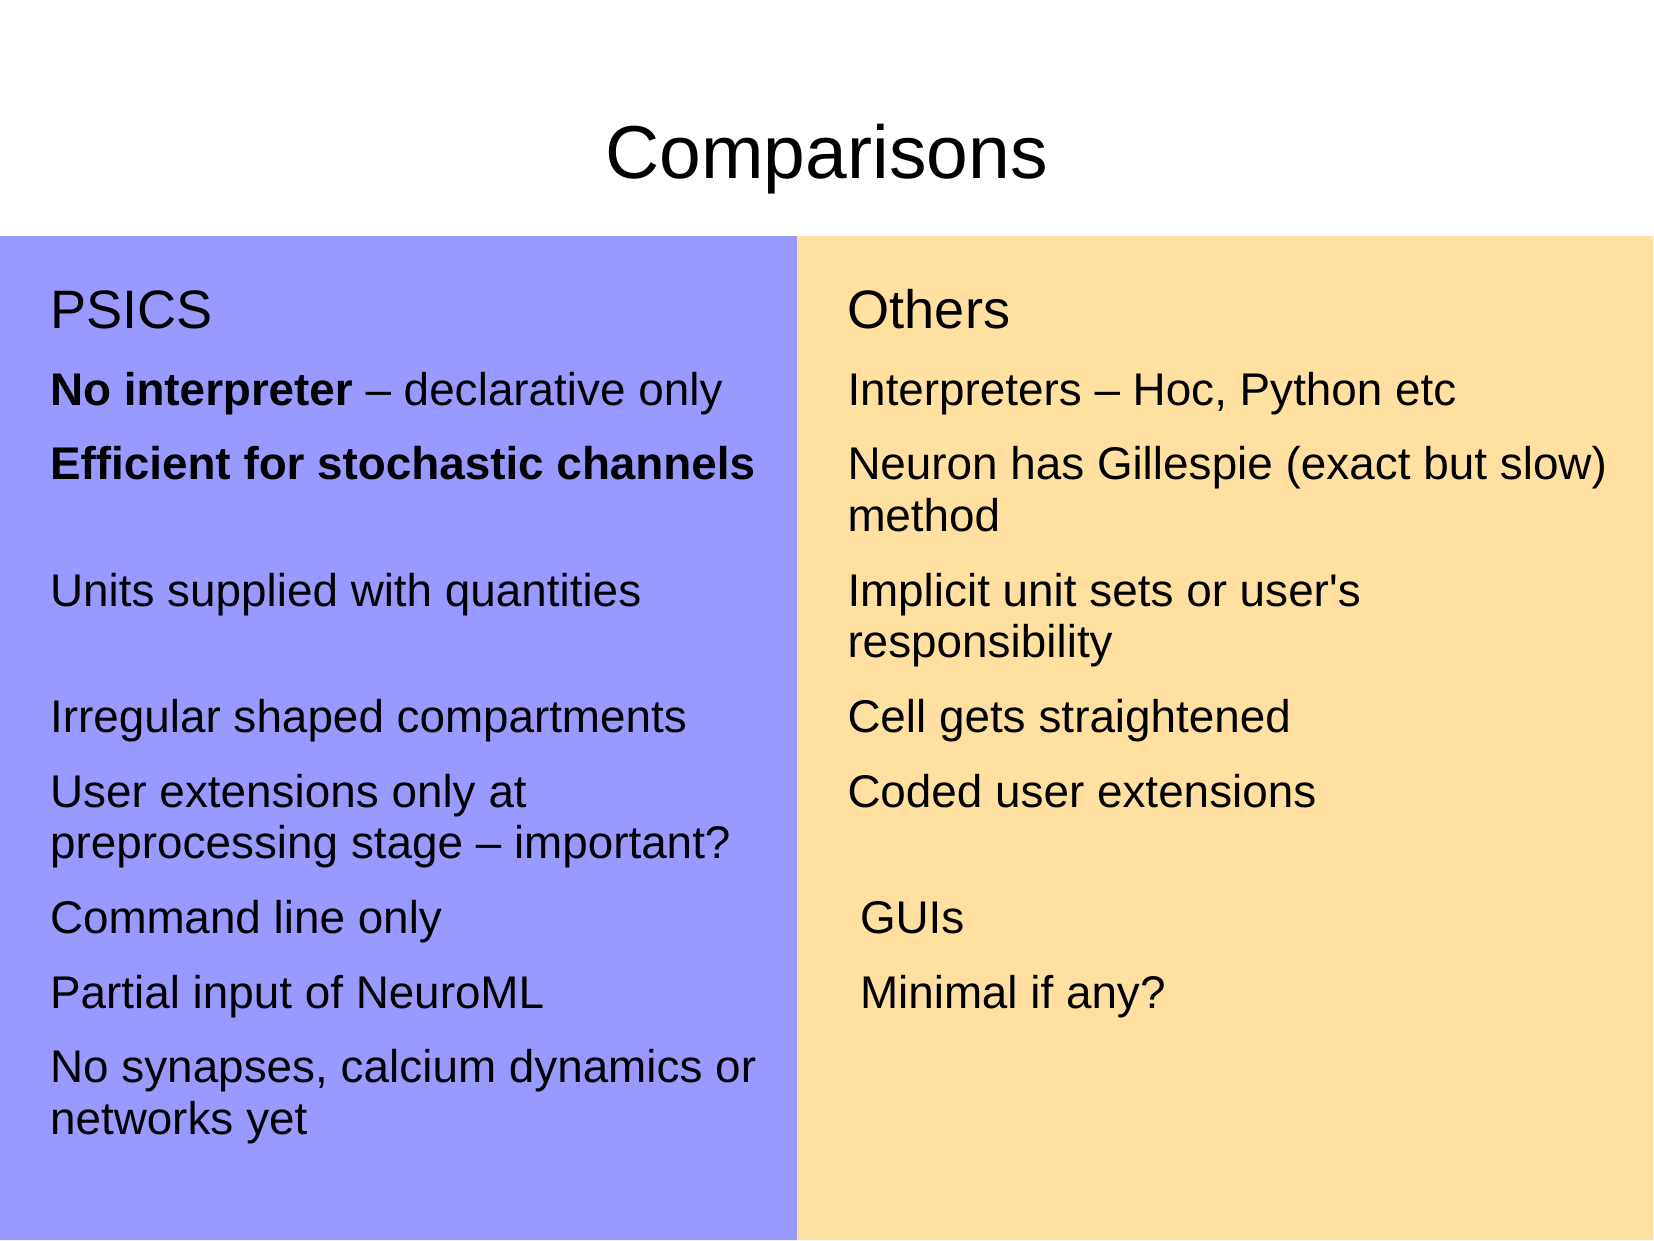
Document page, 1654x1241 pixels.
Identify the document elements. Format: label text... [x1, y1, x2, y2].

title Comparisons [82, 49, 1571, 236]
text_box PSICS No interpreter – declarative only Efficient for stochastic channels Units supplied with quantities Irregular shaped compartments User extensions only at preprocessing stage – important? Command line only Partial input of NeuroML No synapses, calcium dynamics or networks yet [0, 236, 797, 1241]
text_box Others Interpreters – Hoc, Python etc Neuron has Gillespie (exact but slow) method Implicit unit sets or user's responsibility Cell gets straightened Coded user extensions GUIs Minimal if any? [797, 236, 1654, 1241]
